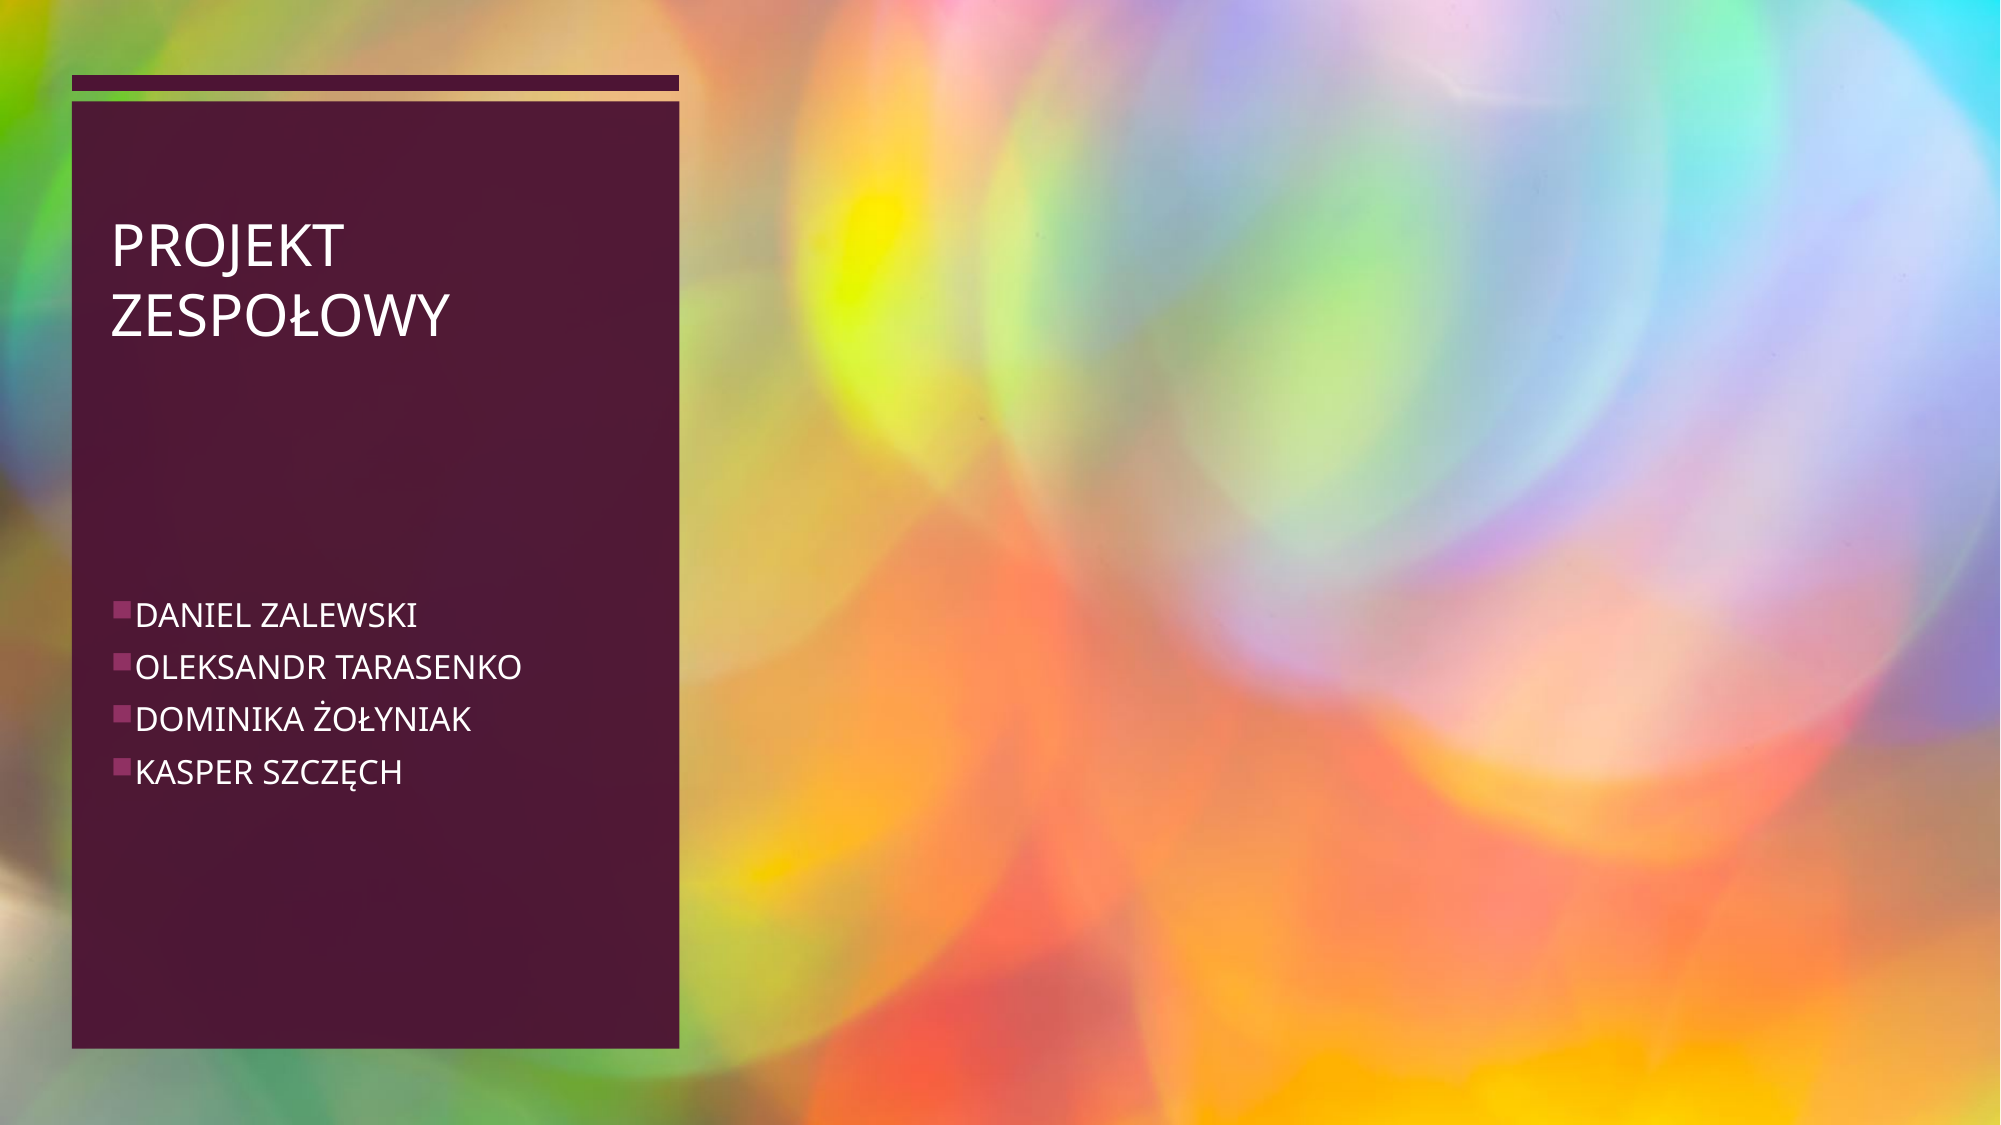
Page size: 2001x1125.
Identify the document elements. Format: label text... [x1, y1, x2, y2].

picture [0, 0, 2000, 1125]
text_box [72, 101, 679, 1049]
text_box [72, 75, 679, 91]
subtitle Daniel Zalewski Oleksandr Tarasenko Dominika Żołyniak Kasper Szczęch [95, 399, 656, 985]
title Projekt Zespołowy [95, 165, 656, 391]
